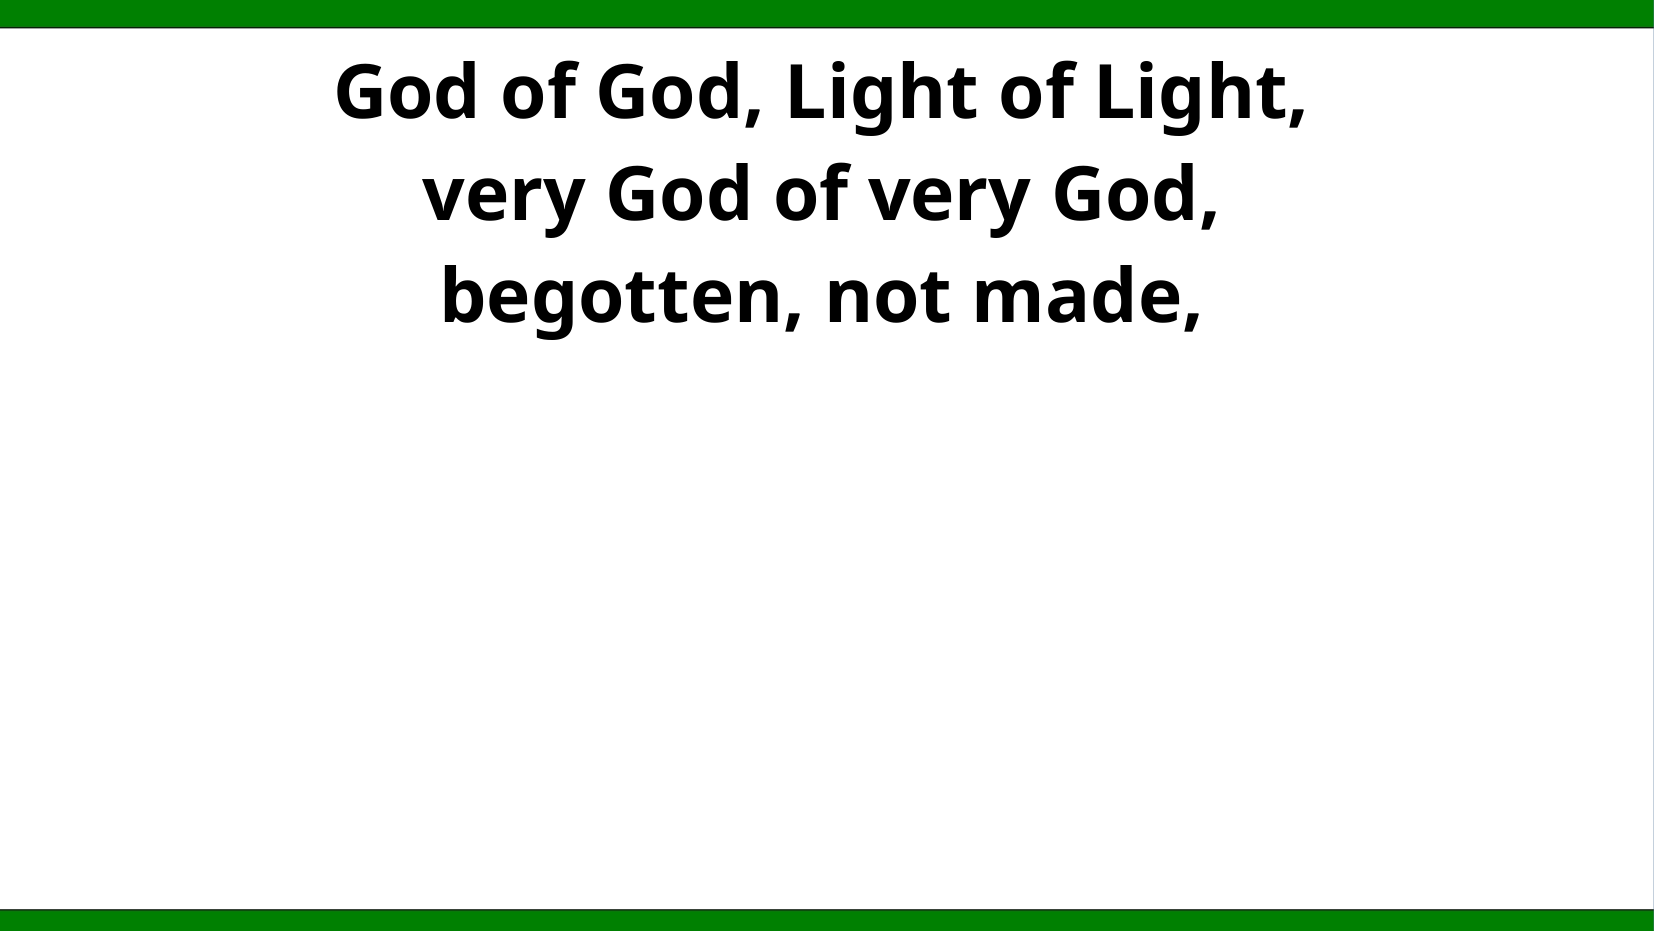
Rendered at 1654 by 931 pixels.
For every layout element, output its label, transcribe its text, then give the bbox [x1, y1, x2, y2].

text_box God of God, Light of Light, very God of very God, begotten, not made, [49, 30, 1595, 346]
picture [0, 0, 1654, 931]
